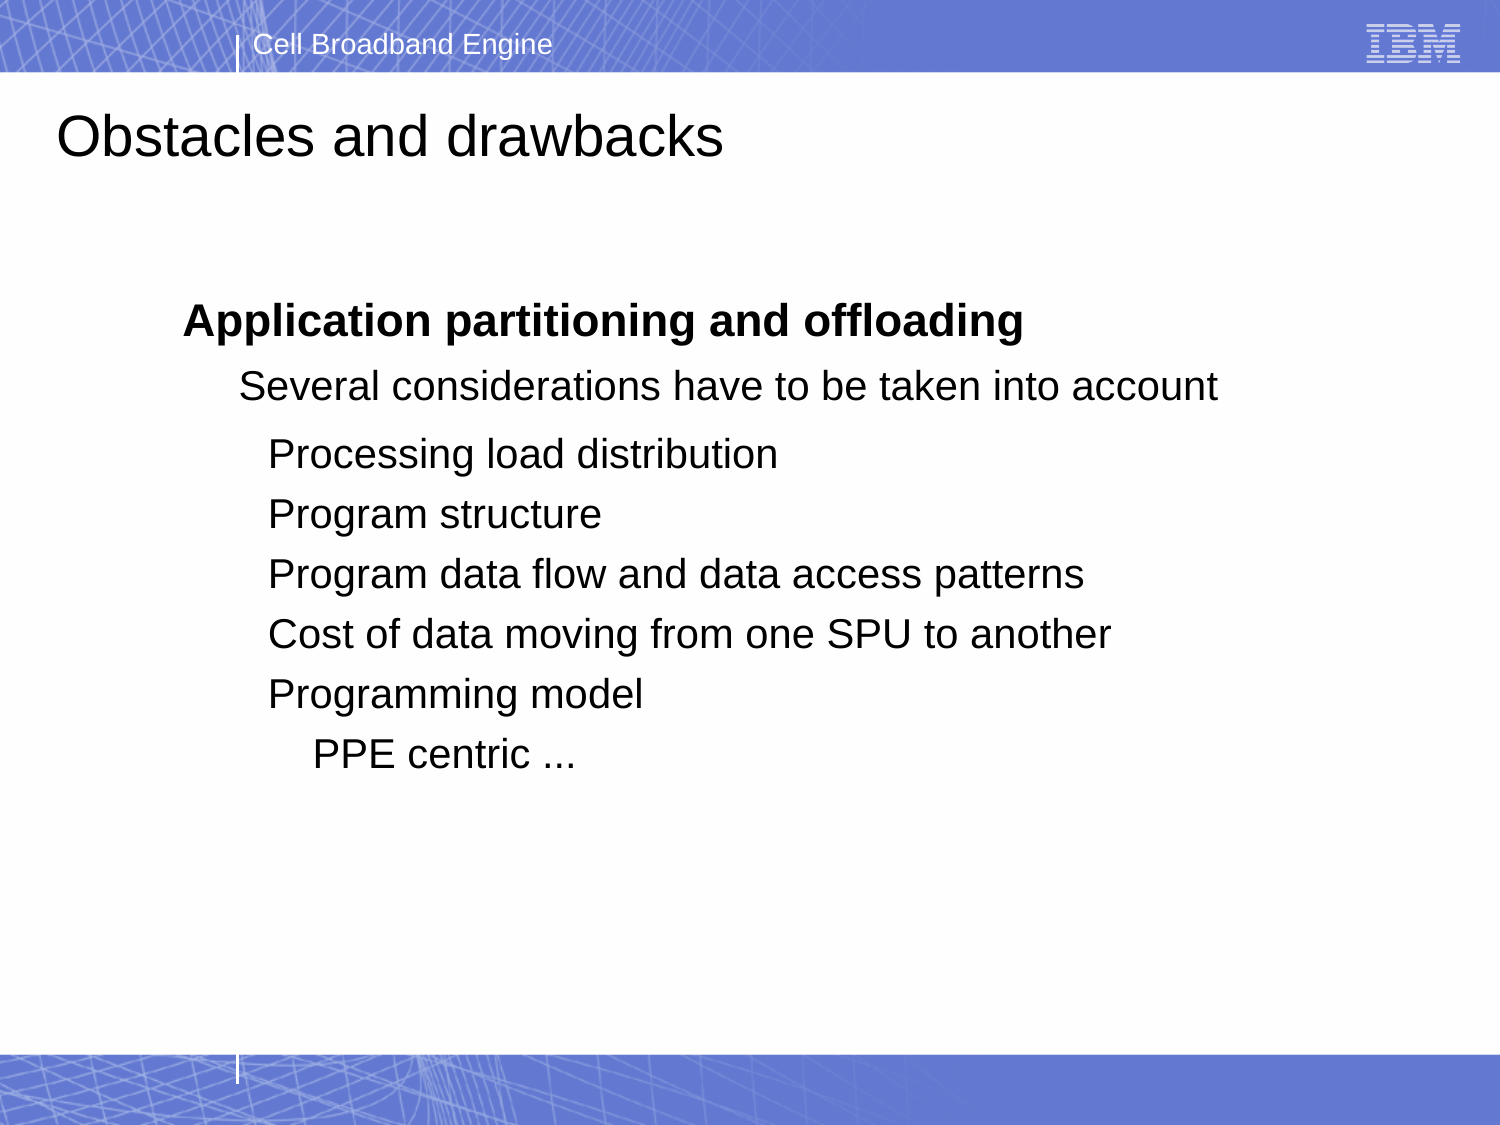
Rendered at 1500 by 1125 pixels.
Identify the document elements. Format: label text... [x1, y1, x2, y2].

list Application partitioning and offloading Several considerations have to be taken into account Processing load distribution Program structure Program data flow and data access patterns Cost of data moving from one SPU to another Programming model PPE centric ... [182, 291, 1389, 932]
title Obstacles and drawbacks [56, 97, 1410, 179]
picture [1366, 24, 1462, 63]
